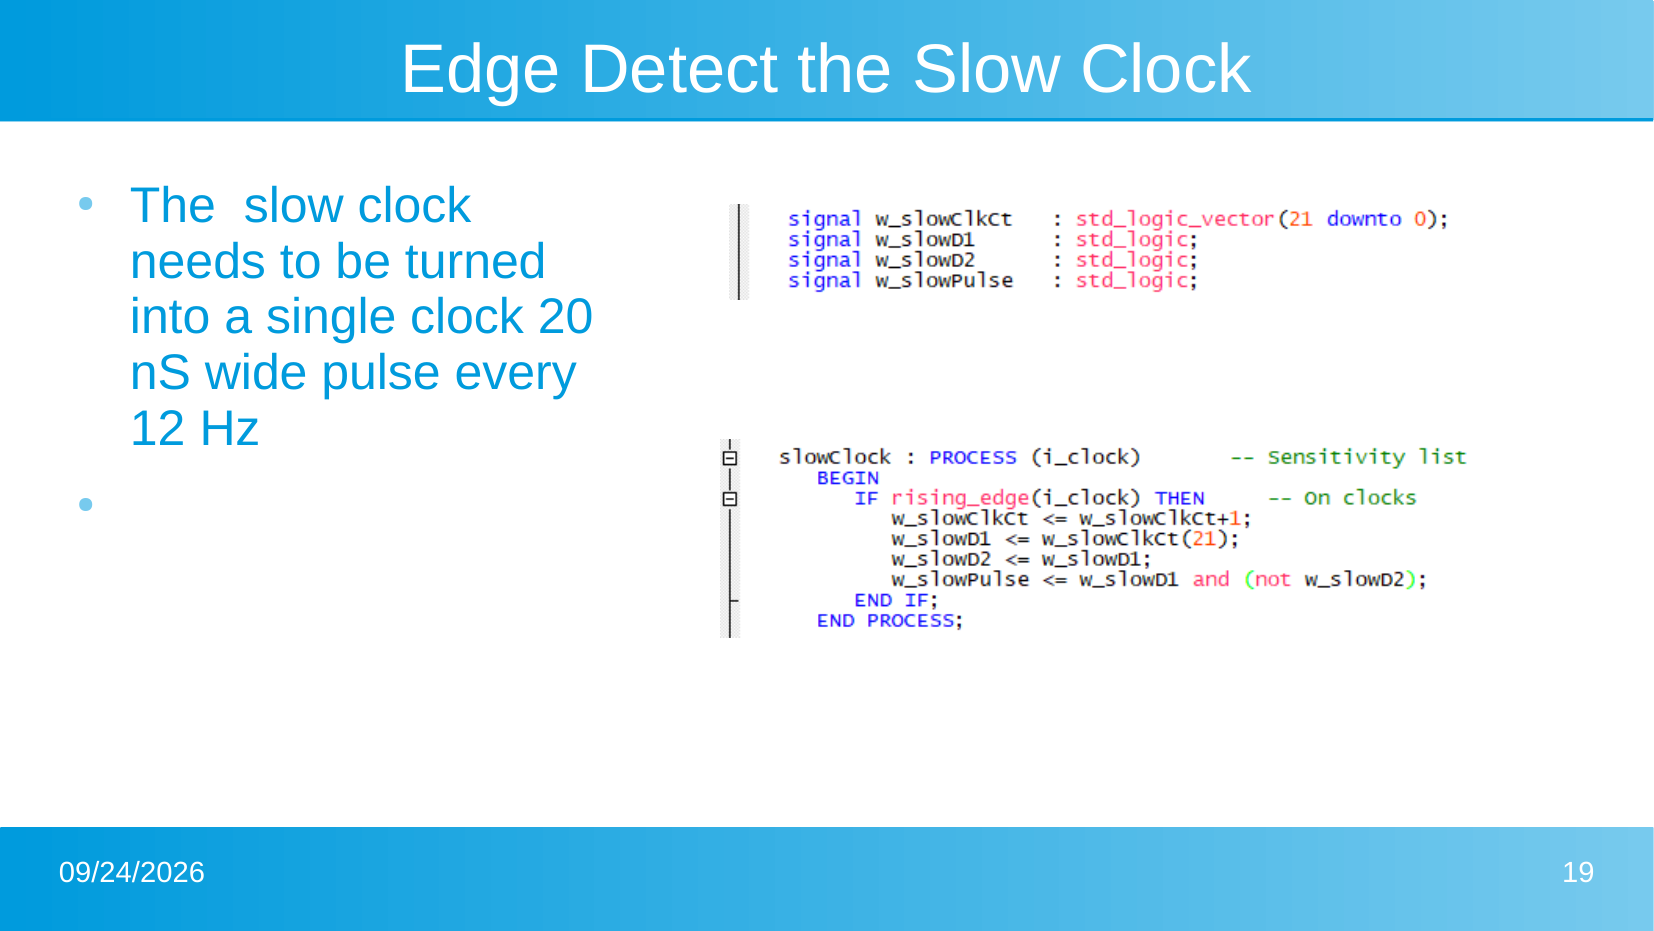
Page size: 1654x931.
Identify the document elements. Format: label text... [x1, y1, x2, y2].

title Edge Detect the Slow Clock [59, 29, 1595, 108]
picture [729, 204, 1463, 301]
picture [720, 439, 1501, 638]
list The slow clock needs to be turned into a single clock 20 nS wide pulse every 12 Hz [59, 177, 601, 768]
